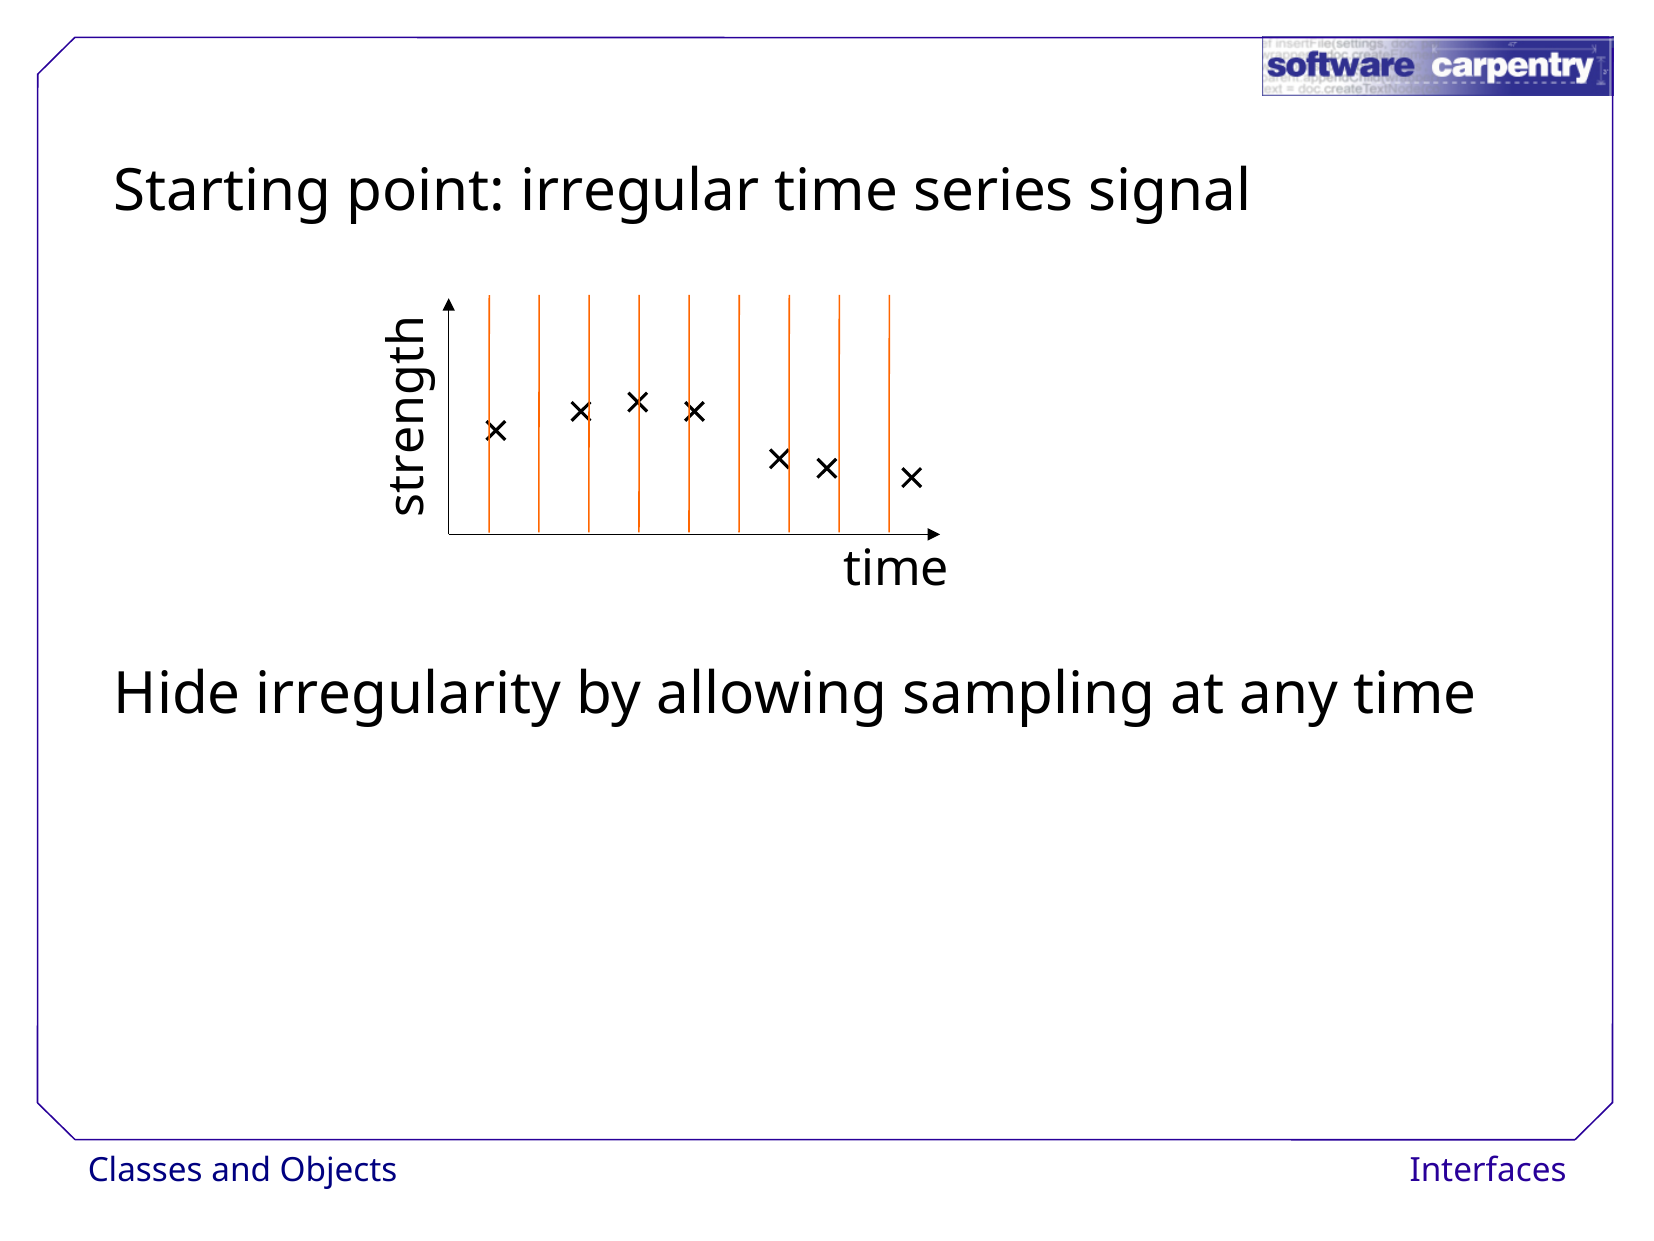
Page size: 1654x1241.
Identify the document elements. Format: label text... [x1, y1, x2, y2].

text_box Hide irregularity by allowing sampling at any time [99, 612, 1517, 734]
text_box strength [371, 300, 443, 533]
text_box time [828, 532, 965, 604]
text_box Starting point: irregular time series signal [99, 109, 1517, 231]
picture [1262, 36, 1614, 96]
